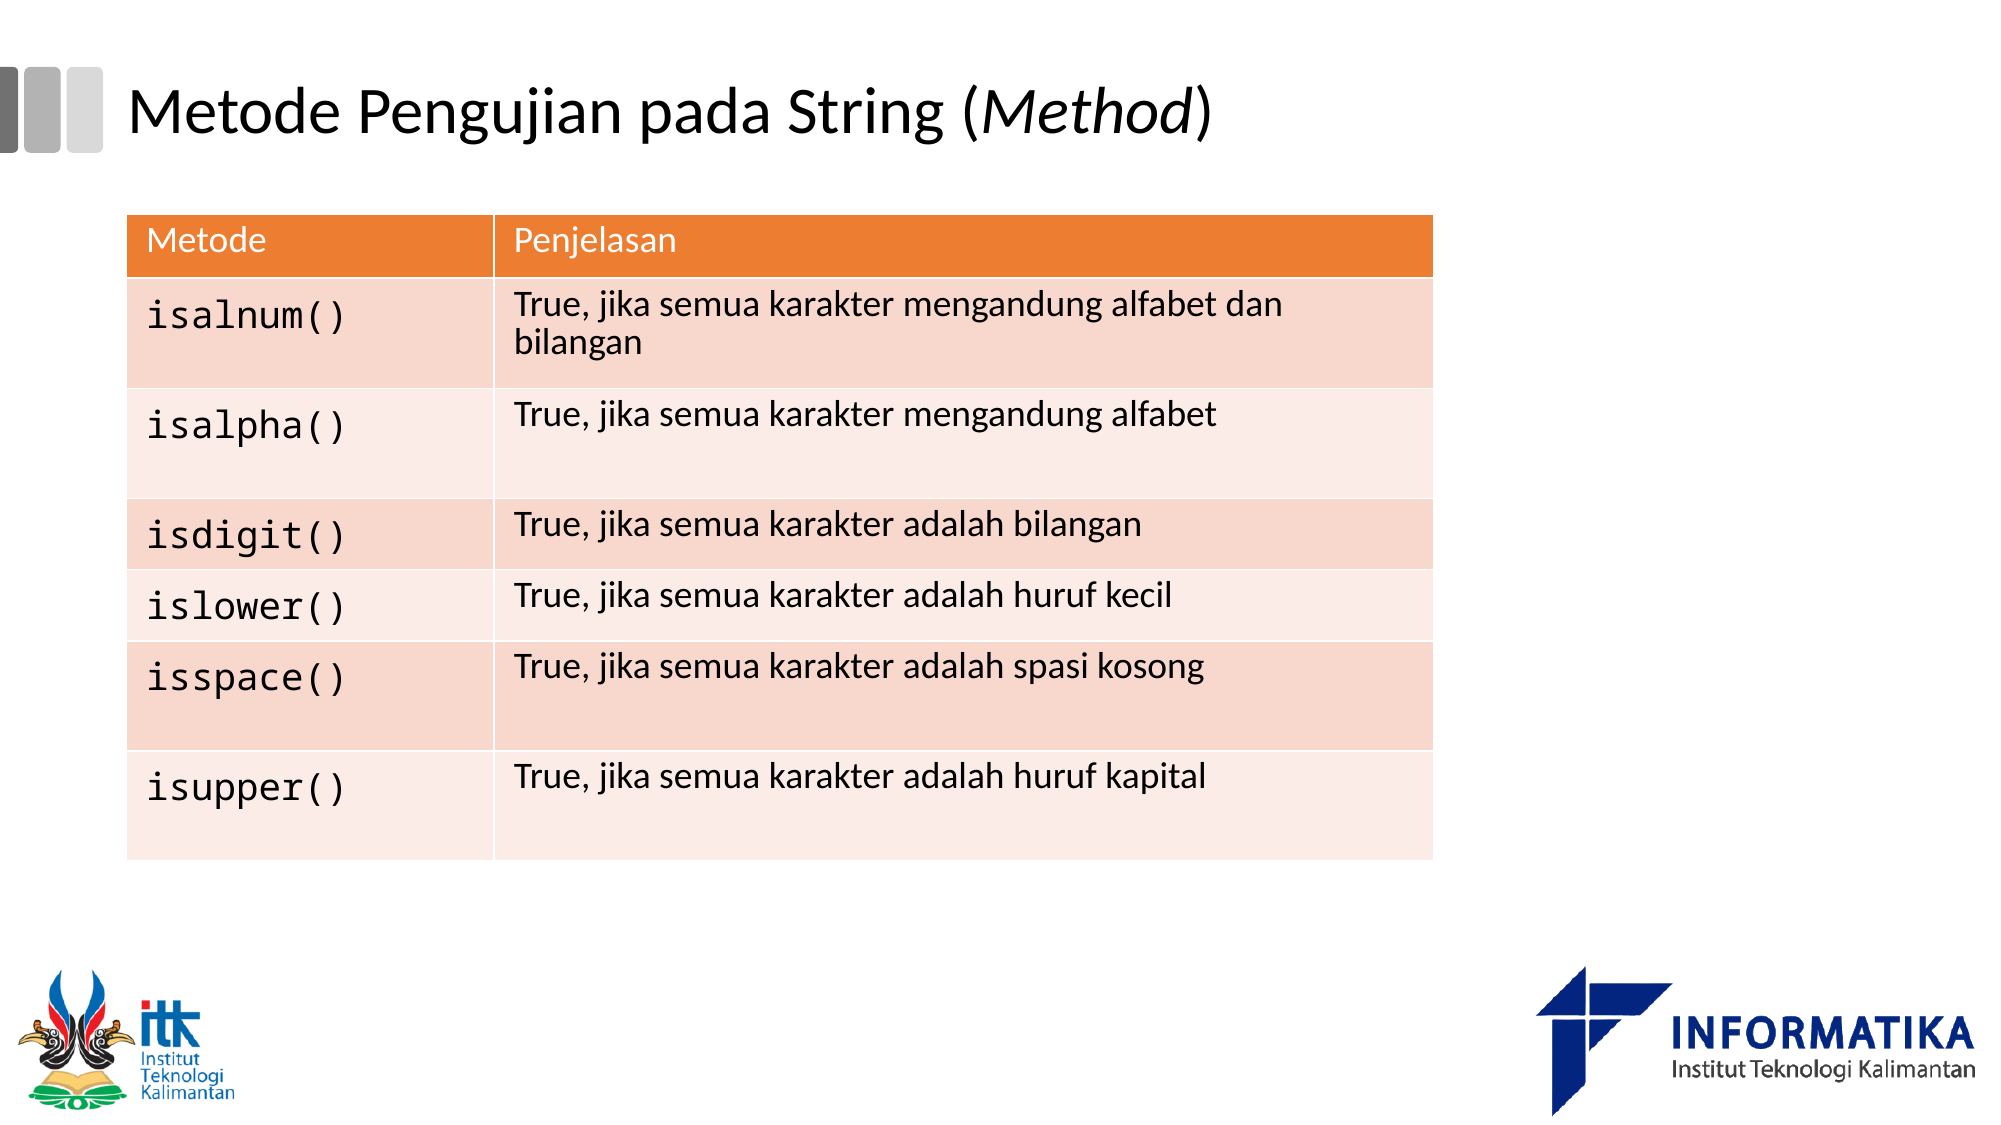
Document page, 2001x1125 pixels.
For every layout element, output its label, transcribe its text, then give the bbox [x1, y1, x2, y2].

table_cell isspace() [127, 642, 493, 750]
table_cell True, jika semua karakter adalah spasi kosong [495, 642, 1433, 750]
table_cell True, jika semua karakter adalah huruf kecil [495, 570, 1433, 640]
table_cell isalnum() [127, 279, 493, 388]
table_cell isupper() [127, 752, 493, 860]
title Metode Pengujian pada String (Method) [107, 56, 1833, 199]
picture [1534, 965, 1976, 1118]
table_cell isdigit() [127, 499, 493, 569]
table_header Penjelasan [495, 215, 1433, 277]
table_cell isalpha() [127, 389, 493, 498]
table_cell islower() [127, 570, 493, 640]
table_cell True, jika semua karakter adalah bilangan [495, 499, 1433, 569]
table_cell True, jika semua karakter mengandung alfabet [495, 389, 1433, 498]
table_cell True, jika semua karakter mengandung alfabet dan bilangan [495, 279, 1433, 388]
table_cell True, jika semua karakter adalah huruf kapital [495, 752, 1433, 860]
picture [0, 935, 253, 1125]
table_header Metode [127, 215, 493, 277]
